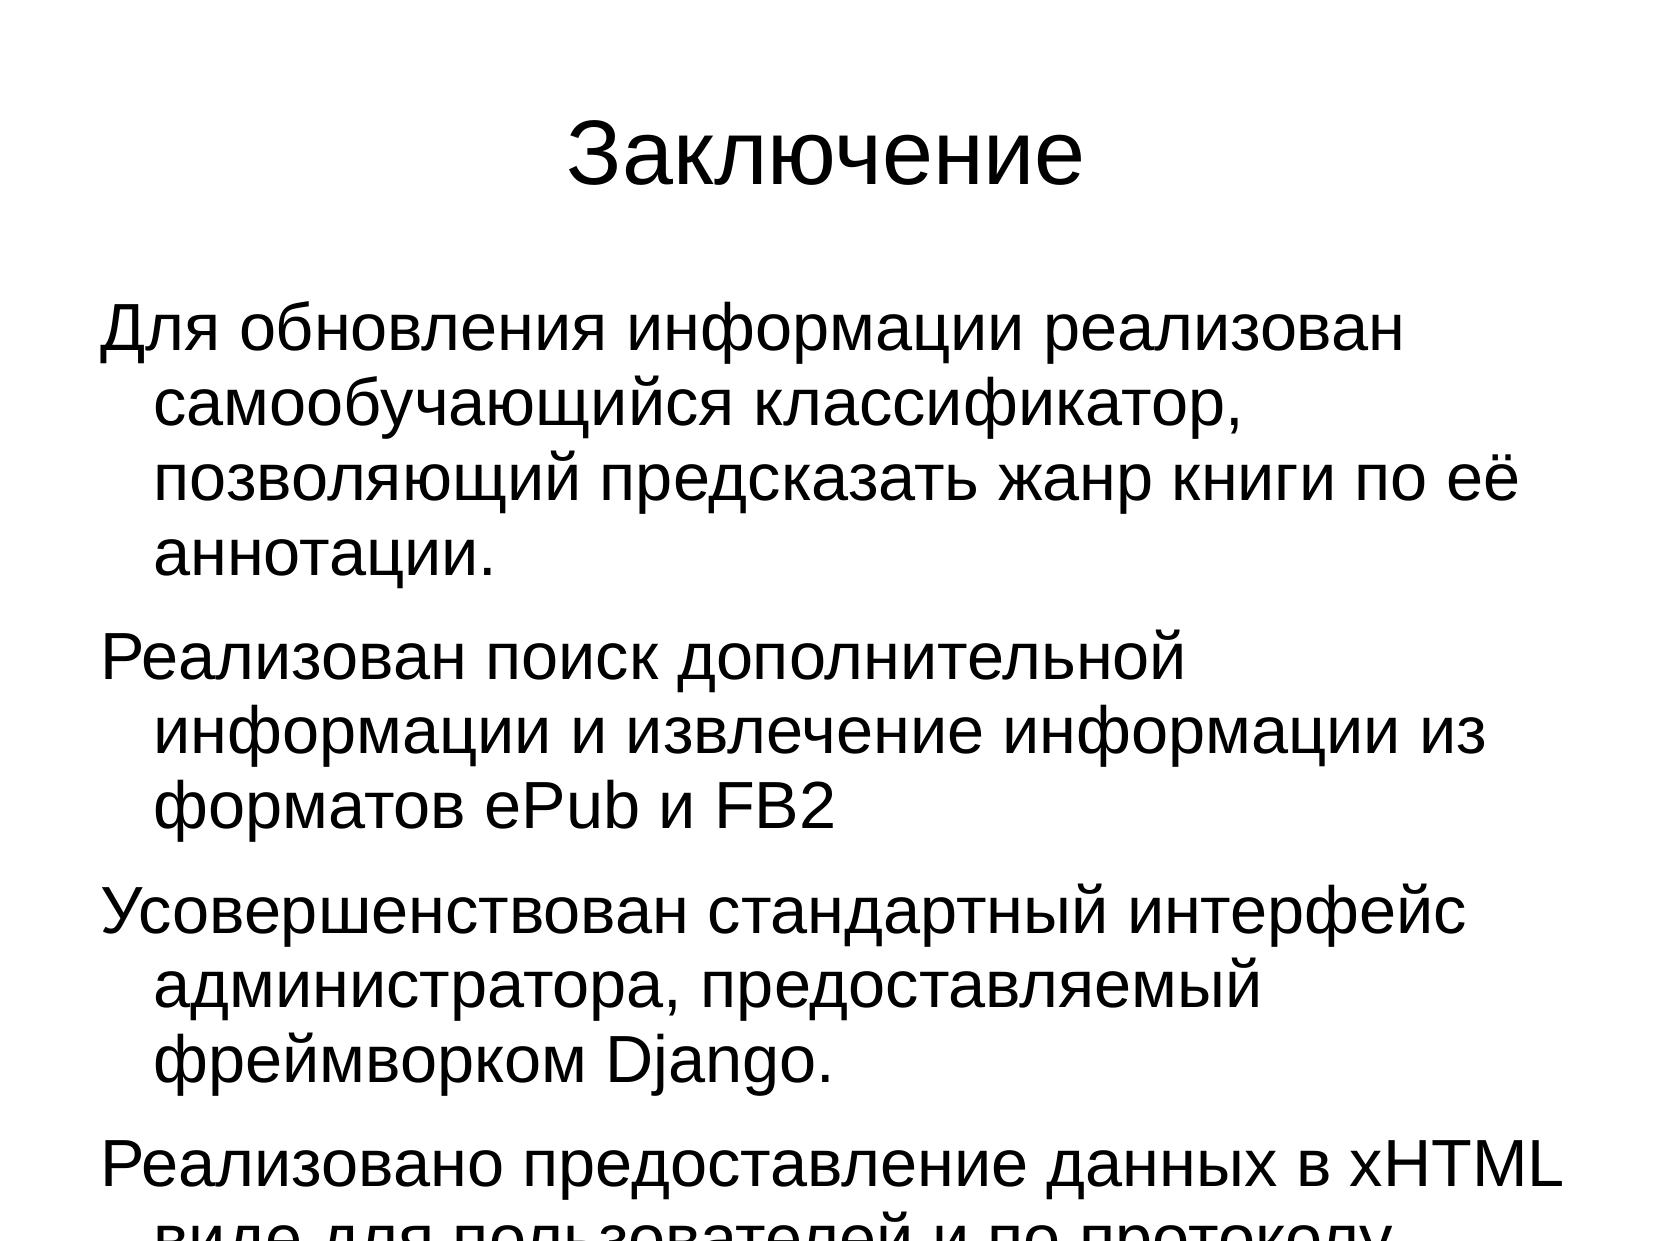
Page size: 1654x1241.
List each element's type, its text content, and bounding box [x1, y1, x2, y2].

title Заключение [82, 56, 1571, 250]
list Для обновления информации реализован самообучающийся классификатор, позволяющий предсказать жанр книги по её аннотации. Реализован поиск дополнительной информации и извлечение информации из форматов ePub и FB2 Усовершенствован стандартный интерфейс администратора, предоставляемый фреймворком Django. Реализовано предоставление данных в xHTML виде для пользователей и по протоколу OPDS для клиентских программ. [82, 290, 1571, 1109]
